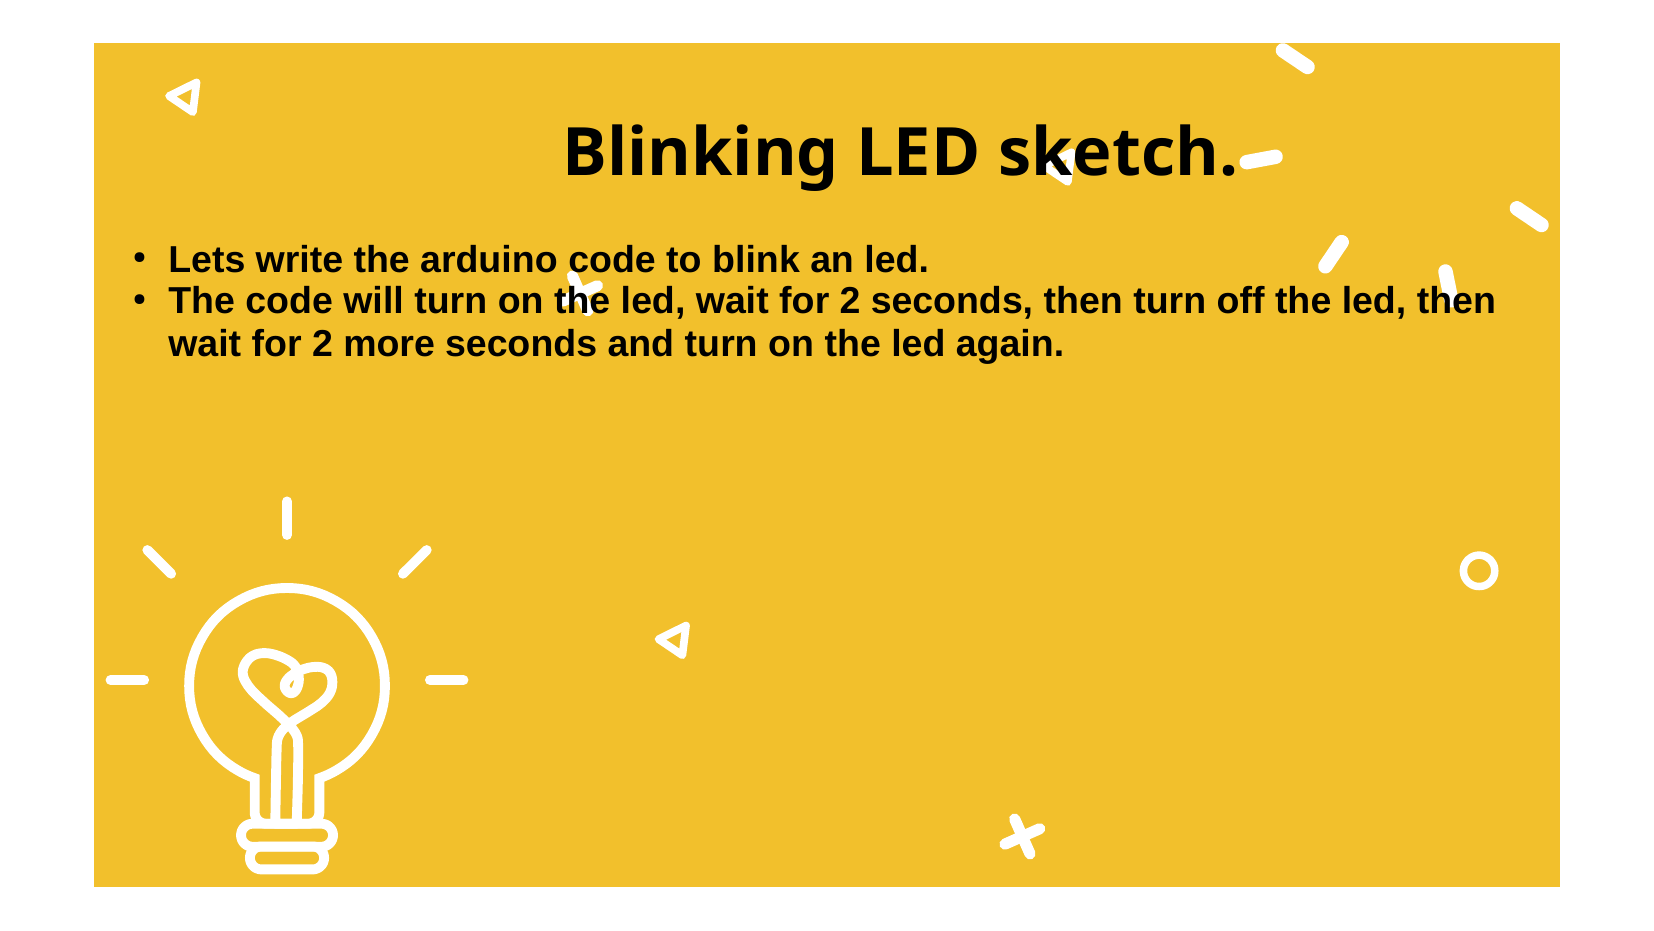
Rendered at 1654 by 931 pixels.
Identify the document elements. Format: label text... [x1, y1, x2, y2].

text_box Lets write the arduino code to blink an led. The code will turn on the led, wait for 2 seconds, then turn off the led, then wait for 2 more seconds and turn on the led again. [118, 230, 1536, 414]
text_box Blinking LED sketch. [324, 59, 1477, 230]
